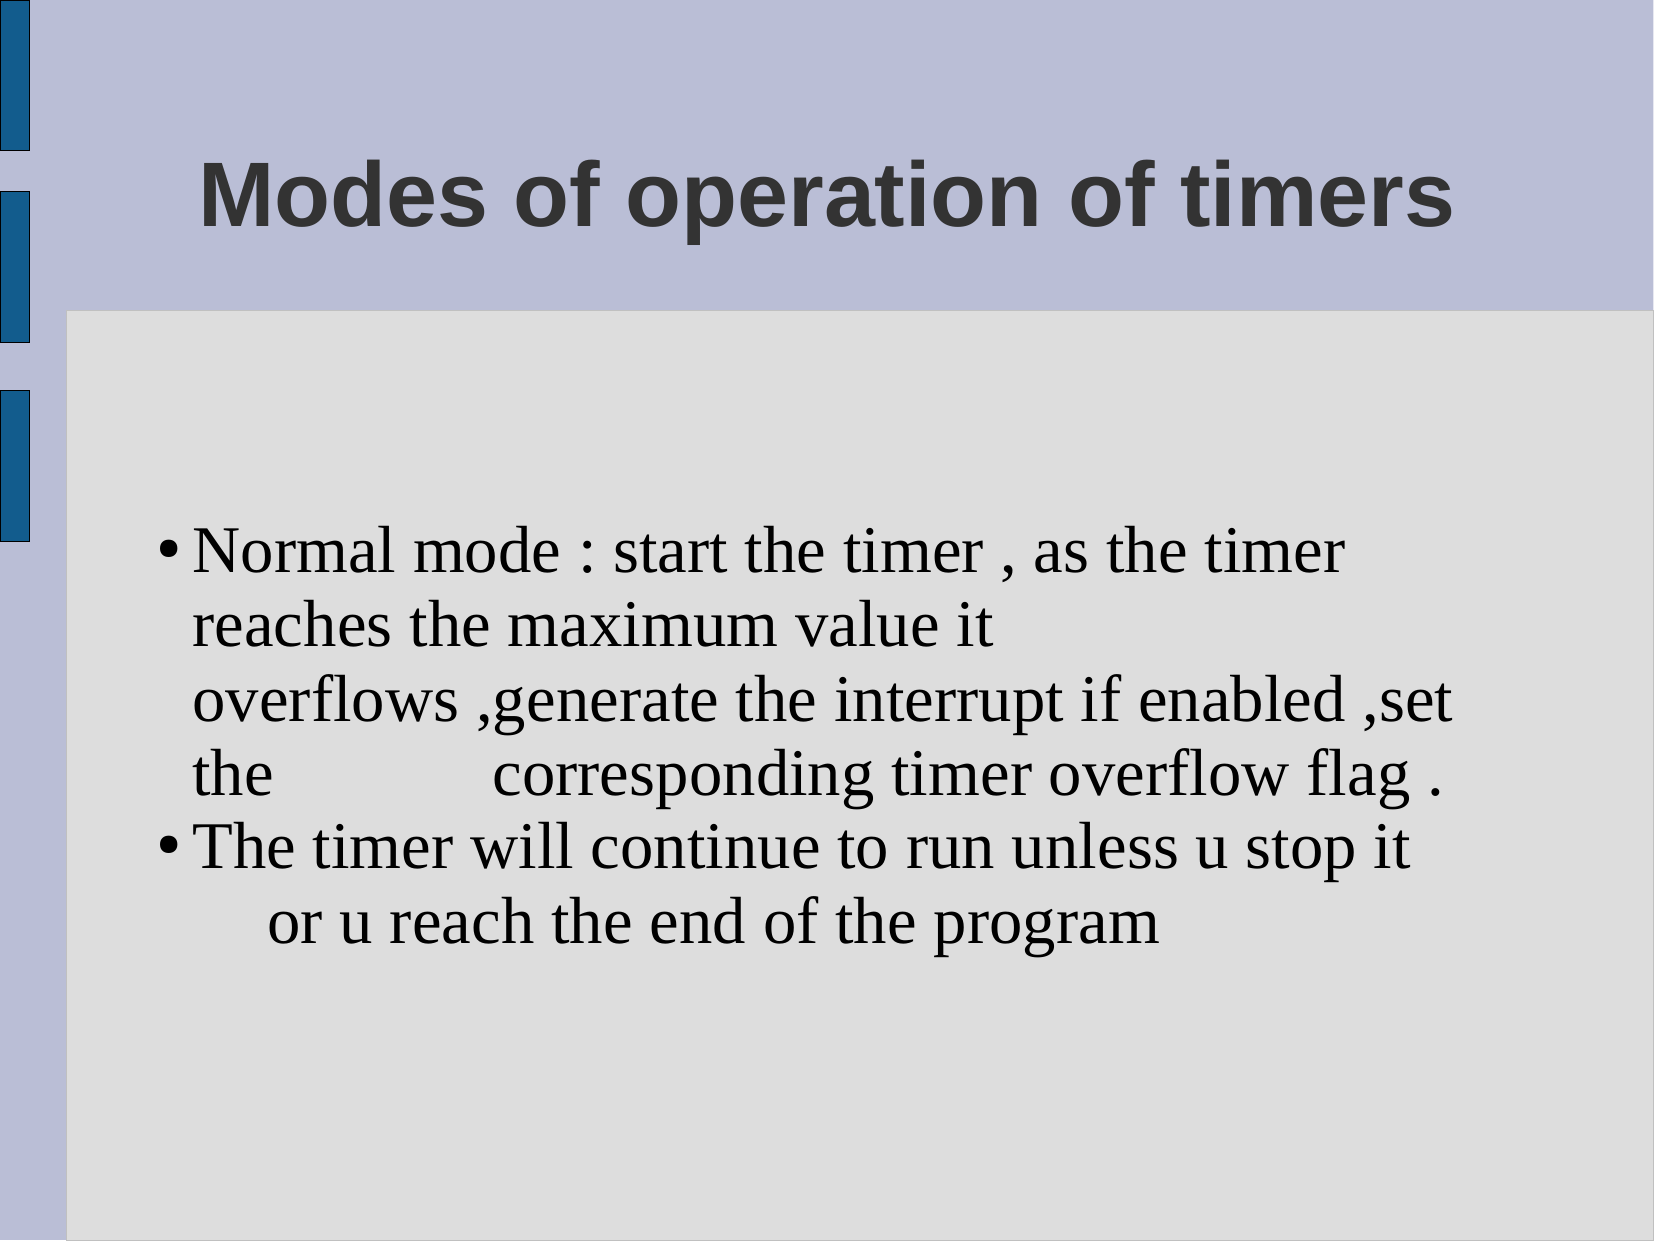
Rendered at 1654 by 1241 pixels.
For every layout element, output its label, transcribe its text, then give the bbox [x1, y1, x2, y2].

title Modes of operation of timers [121, 91, 1534, 299]
subtitle Normal mode : start the timer , as the timer reaches the maximum value it overflows ,generate the interrupt if enabled ,set the corresponding timer overflow flag . The timer will continue to run unless u stop it or u reach the end of the program [121, 344, 1534, 1127]
